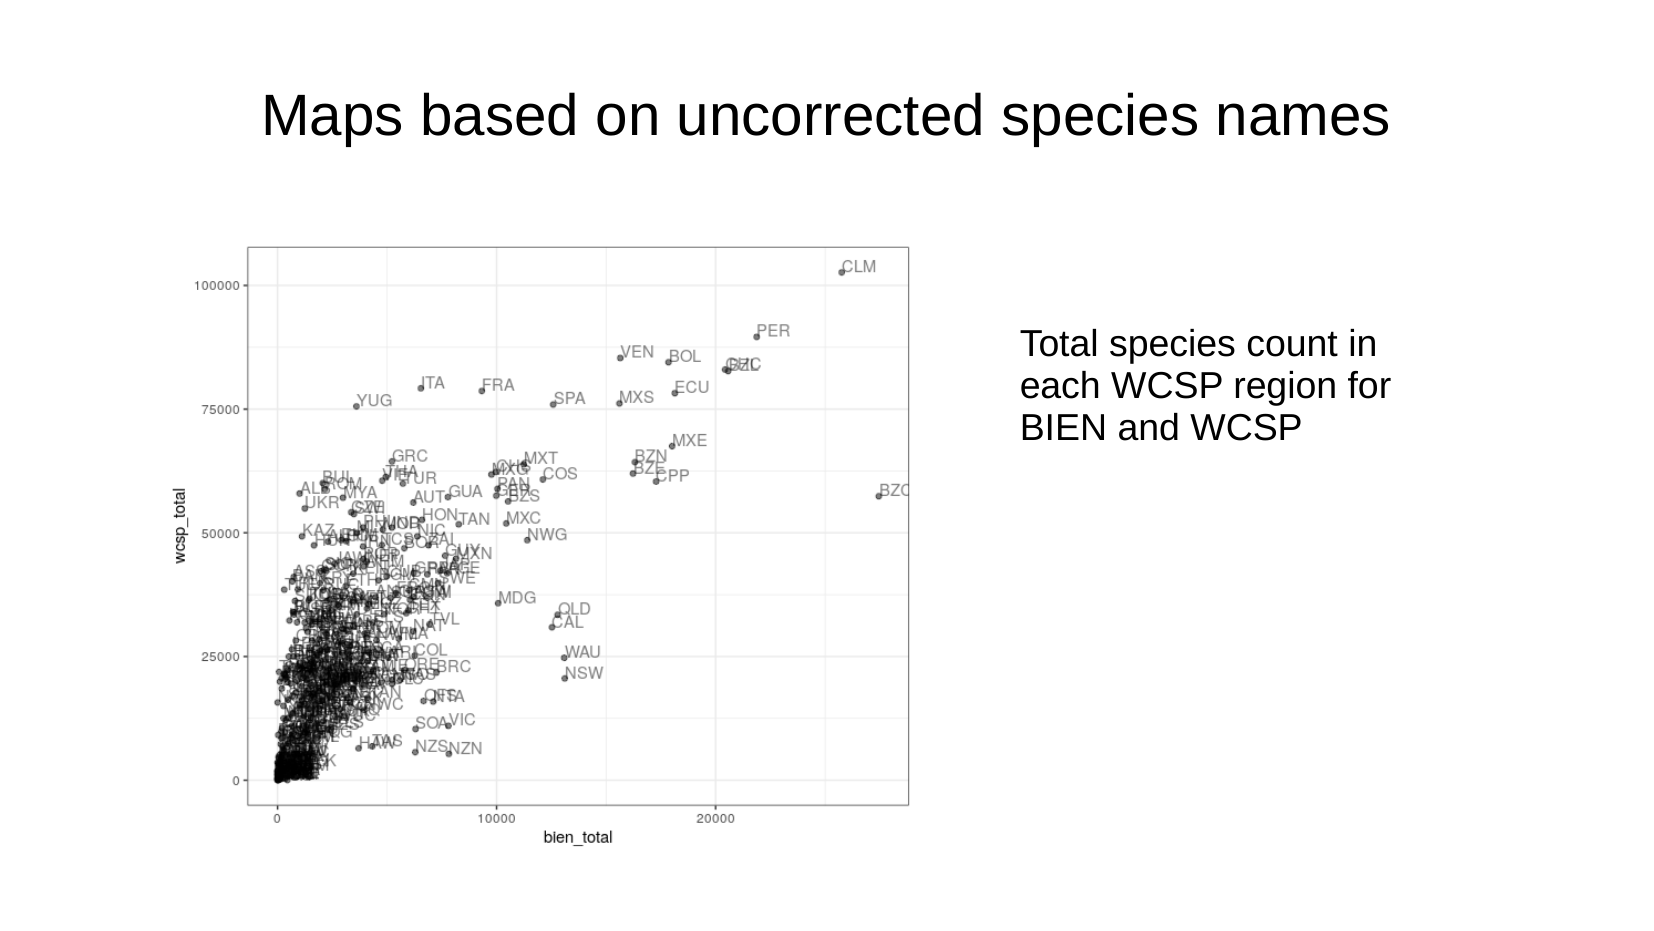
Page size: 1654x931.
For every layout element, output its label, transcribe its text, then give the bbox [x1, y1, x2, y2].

title Maps based on uncorrected species names [82, 0, 1571, 269]
picture [165, 239, 917, 856]
text_box Total species count in each WCSP region for BIEN and WCSP [1005, 315, 1471, 456]
